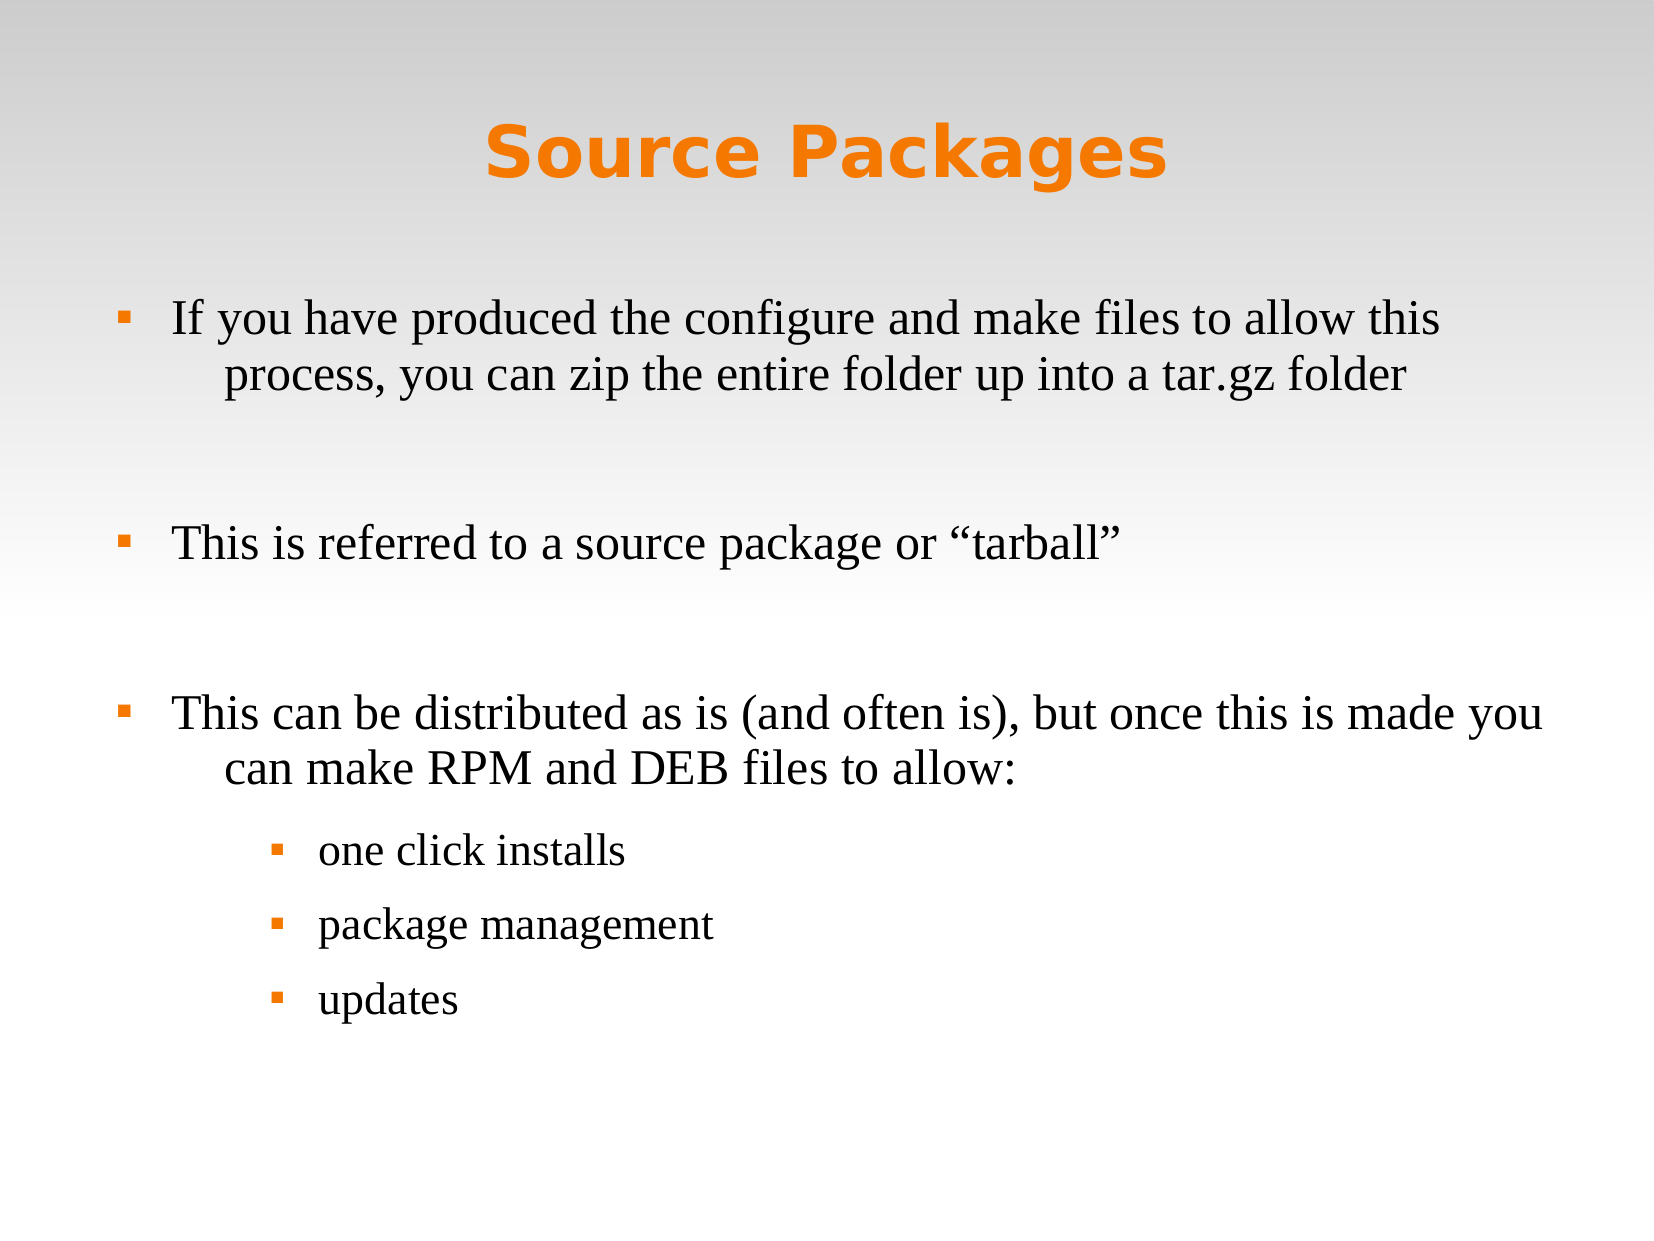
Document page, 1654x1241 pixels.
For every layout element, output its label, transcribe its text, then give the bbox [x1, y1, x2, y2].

list If you have produced the configure and make files to allow this process, you can zip the entire folder up into a tar.gz folder This is referred to a source package or “tarball” This can be distributed as is (and often is), but once this is made you can make RPM and DEB files to allow: one click installs package management updates [82, 290, 1571, 1109]
title Source Packages [82, 49, 1571, 257]
